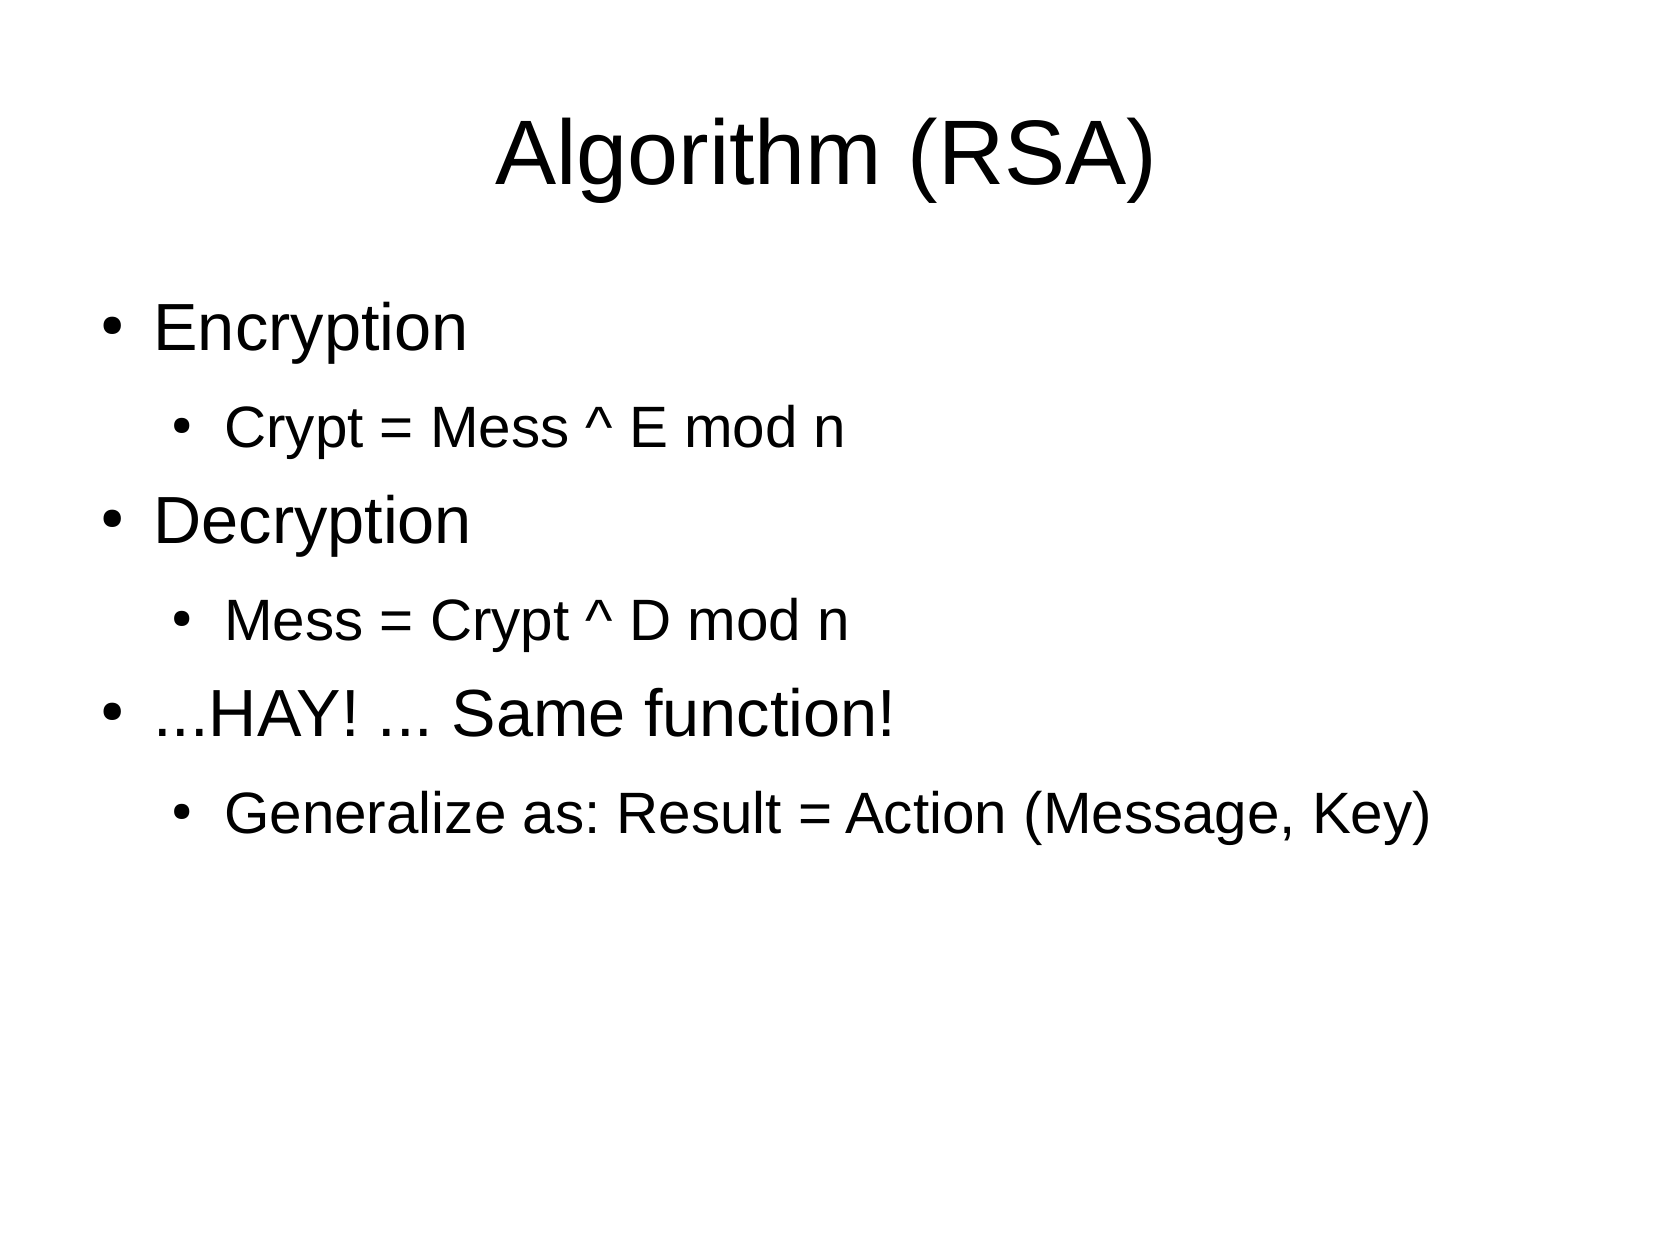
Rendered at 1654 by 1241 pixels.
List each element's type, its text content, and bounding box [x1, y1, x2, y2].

title Algorithm (RSA) [82, 49, 1571, 257]
list Encryption Crypt = Mess ^ E mod n Decryption Mess = Crypt ^ D mod n ...HAY! ... Same function! Generalize as: Result = Action (Message, Key) [82, 290, 1571, 1109]
